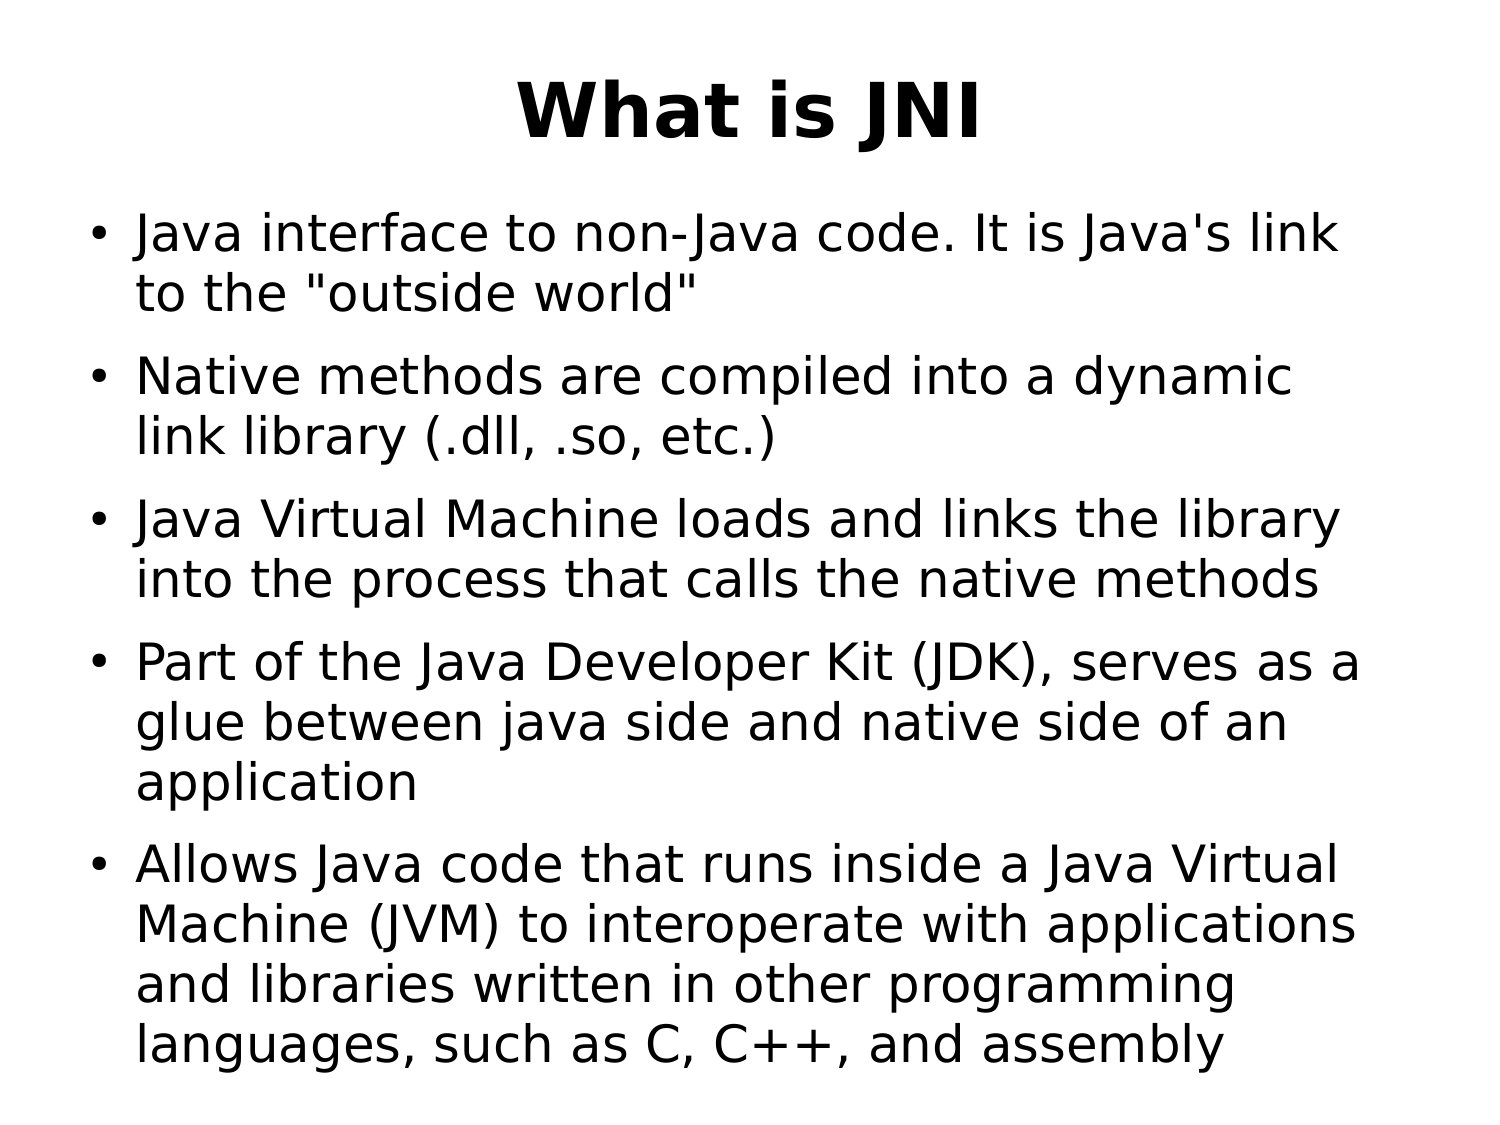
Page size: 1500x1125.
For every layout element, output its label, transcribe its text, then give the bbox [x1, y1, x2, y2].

title What is JNI [75, 44, 1425, 177]
list Java interface to non-Java code. It is Java's link to the "outside world" Native methods are compiled into a dynamic link library (.dll, .so, etc.) Java Virtual Machine loads and links the library into the process that calls the native methods Part of the Java Developer Kit (JDK), serves as a glue between java side and native side of an application Allows Java code that runs inside a Java Virtual Machine (JVM) to interoperate with applications and libraries written in other programming languages, such as C, C++, and assembly [75, 204, 1395, 1075]
